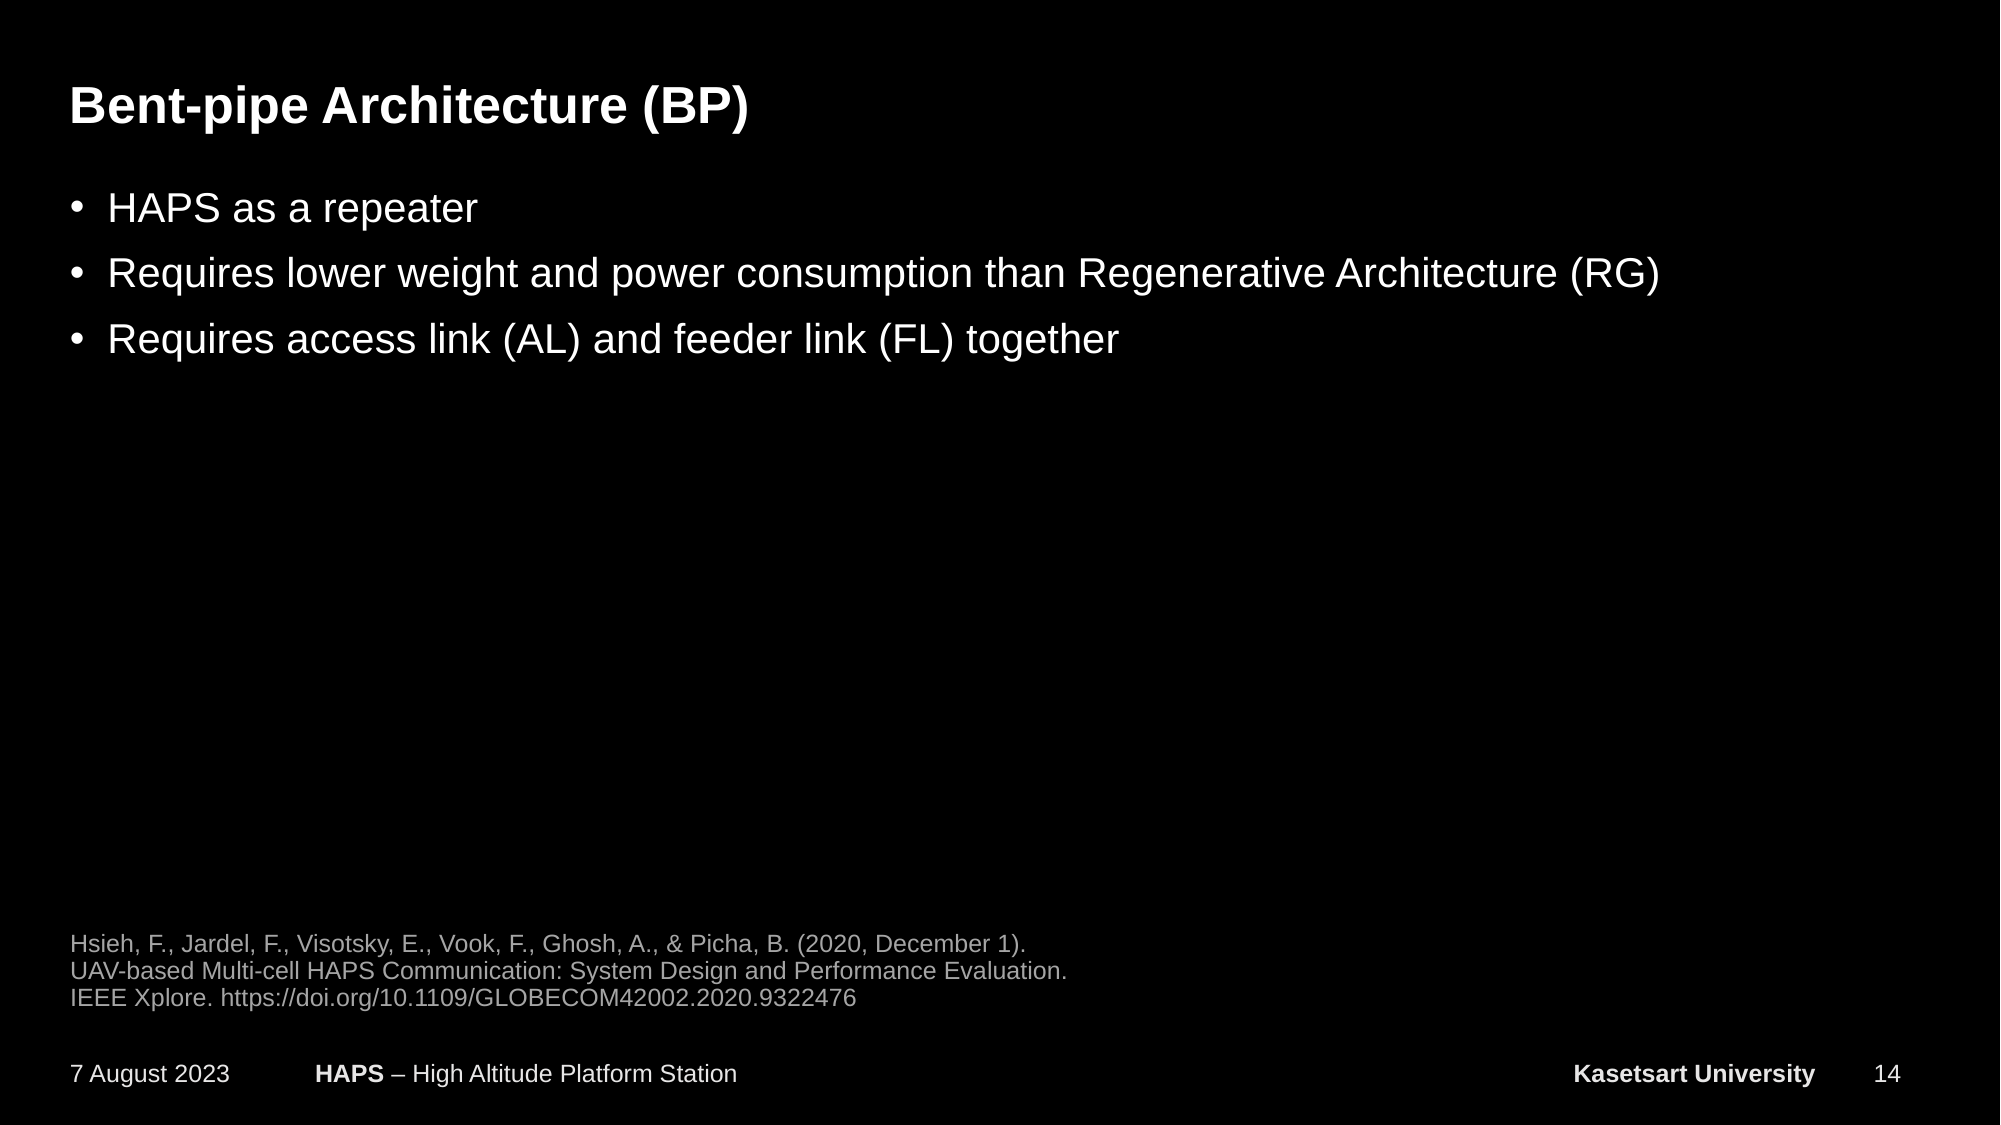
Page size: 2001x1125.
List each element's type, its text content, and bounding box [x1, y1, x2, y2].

text_box HAPS – High Altitude Platform Station Kasetsart University [272, 1042, 1858, 1103]
list Hsieh, F., Jardel, F., Visotsky, E., Vook, F., Ghosh, A., & Picha, B. (2020, December 1). UAV-based Multi-cell HAPS Communication: System Design and Performance Evaluation. IEEE Xplore. https://doi.org/10.1109/GLOBECOM42002.2020.9322476 [55, 821, 1945, 1020]
text_box 7 August 2023 [55, 1042, 248, 1103]
list HAPS as a repeater Requires lower weight and power consumption than Regenerative Architecture (RG) Requires access link (AL) and feeder link (FL) together [55, 178, 1945, 799]
title Bent-pipe Architecture (BP) [55, 59, 1945, 155]
text_box [1858, 1042, 1945, 1103]
